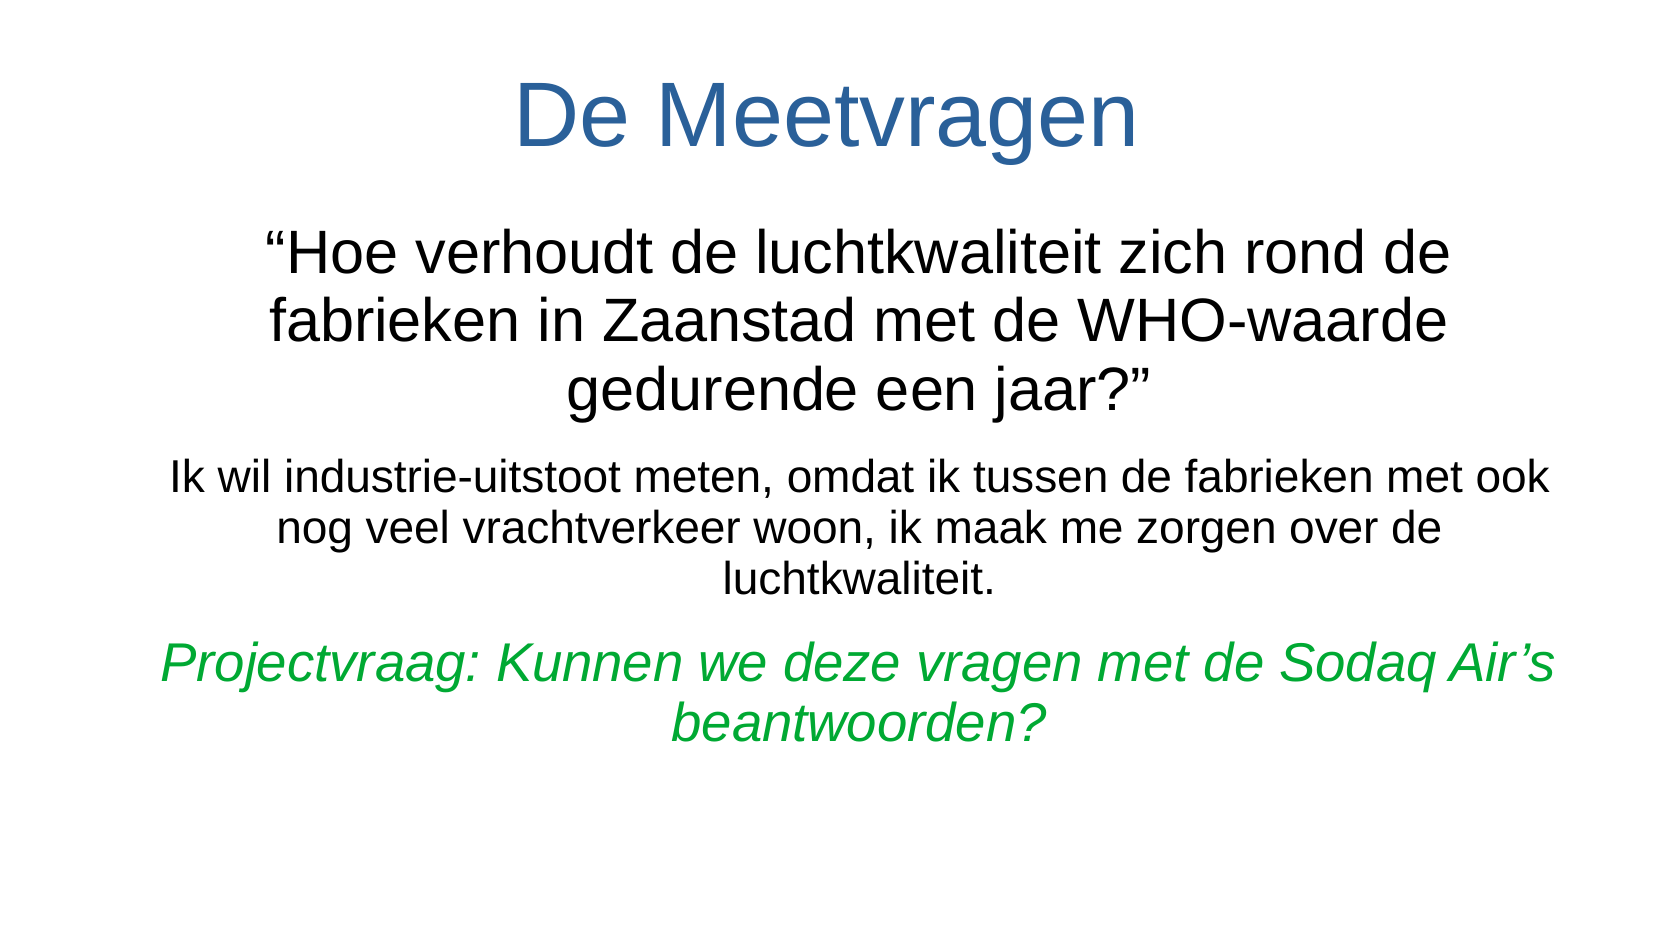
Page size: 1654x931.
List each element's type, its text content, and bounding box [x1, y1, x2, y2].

list “Hoe verhoudt de luchtkwaliteit zich rond de fabrieken in Zaanstad met de WHO-waarde gedurende een jaar?” Ik wil industrie-uitstoot meten, omdat ik tussen de fabrieken met ook nog veel vrachtverkeer woon, ik maak me zorgen over de luchtkwaliteit. Projectvraag: Kunnen we deze vragen met de Sodaq Air’s beantwoorden? [82, 217, 1571, 758]
title De Meetvragen [82, 37, 1571, 193]
